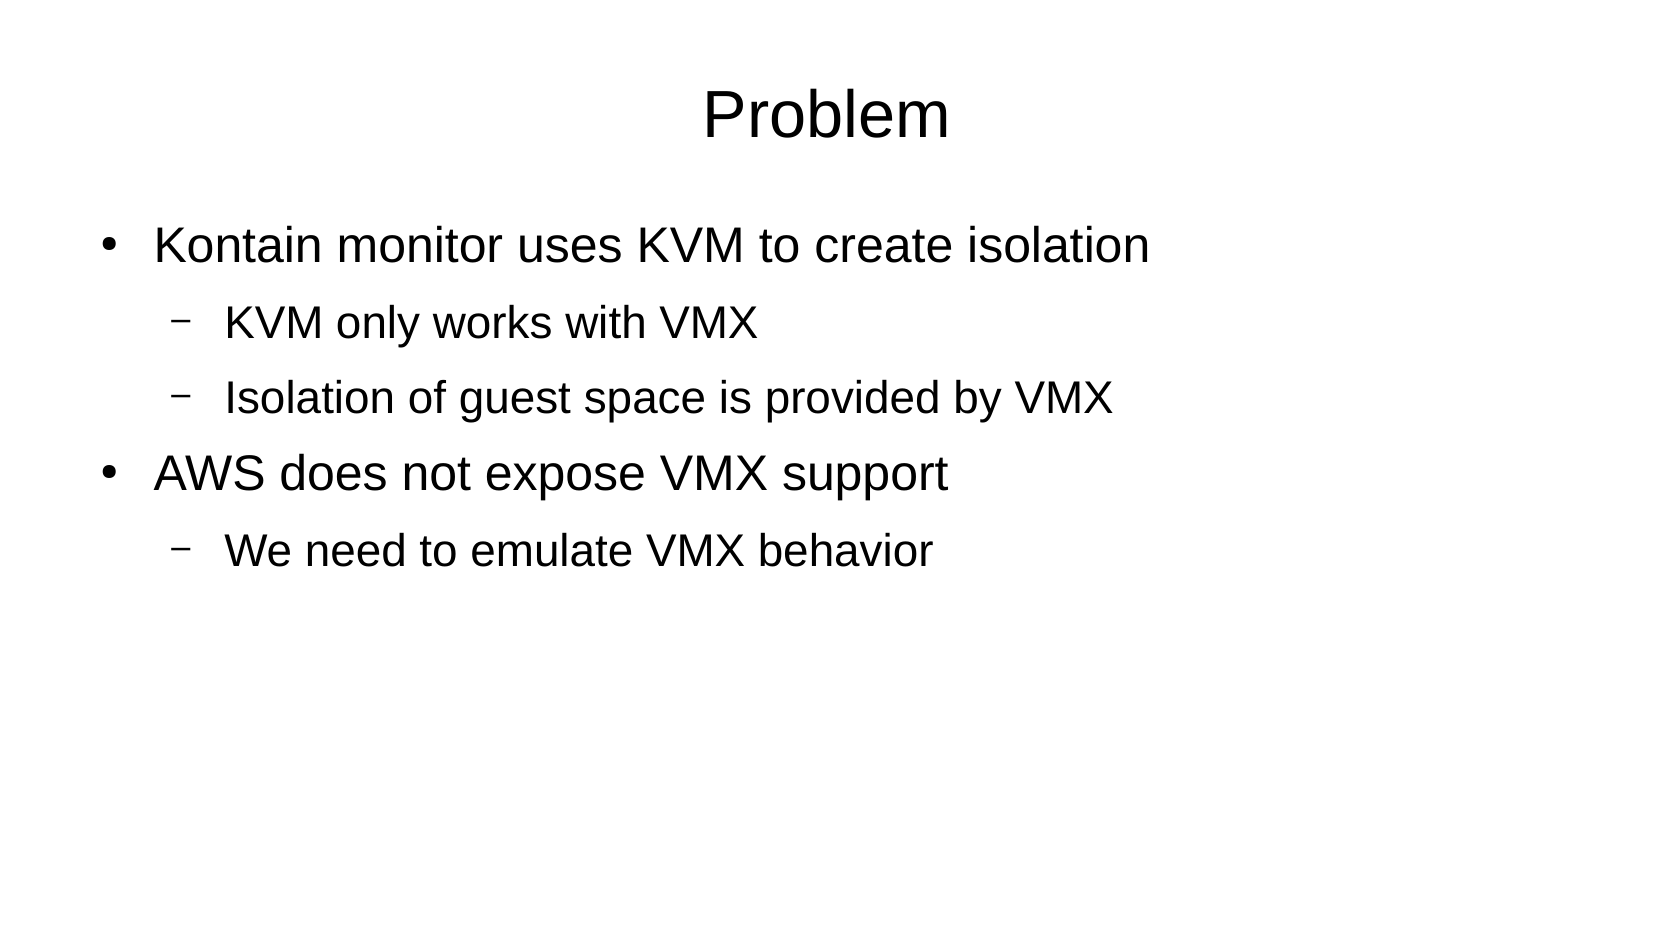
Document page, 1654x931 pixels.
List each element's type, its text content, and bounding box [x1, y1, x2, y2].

list Kontain monitor uses KVM to create isolation KVM only works with VMX Isolation of guest space is provided by VMX AWS does not expose VMX support We need to emulate VMX behavior [82, 217, 1571, 758]
title Problem [82, 37, 1571, 193]
